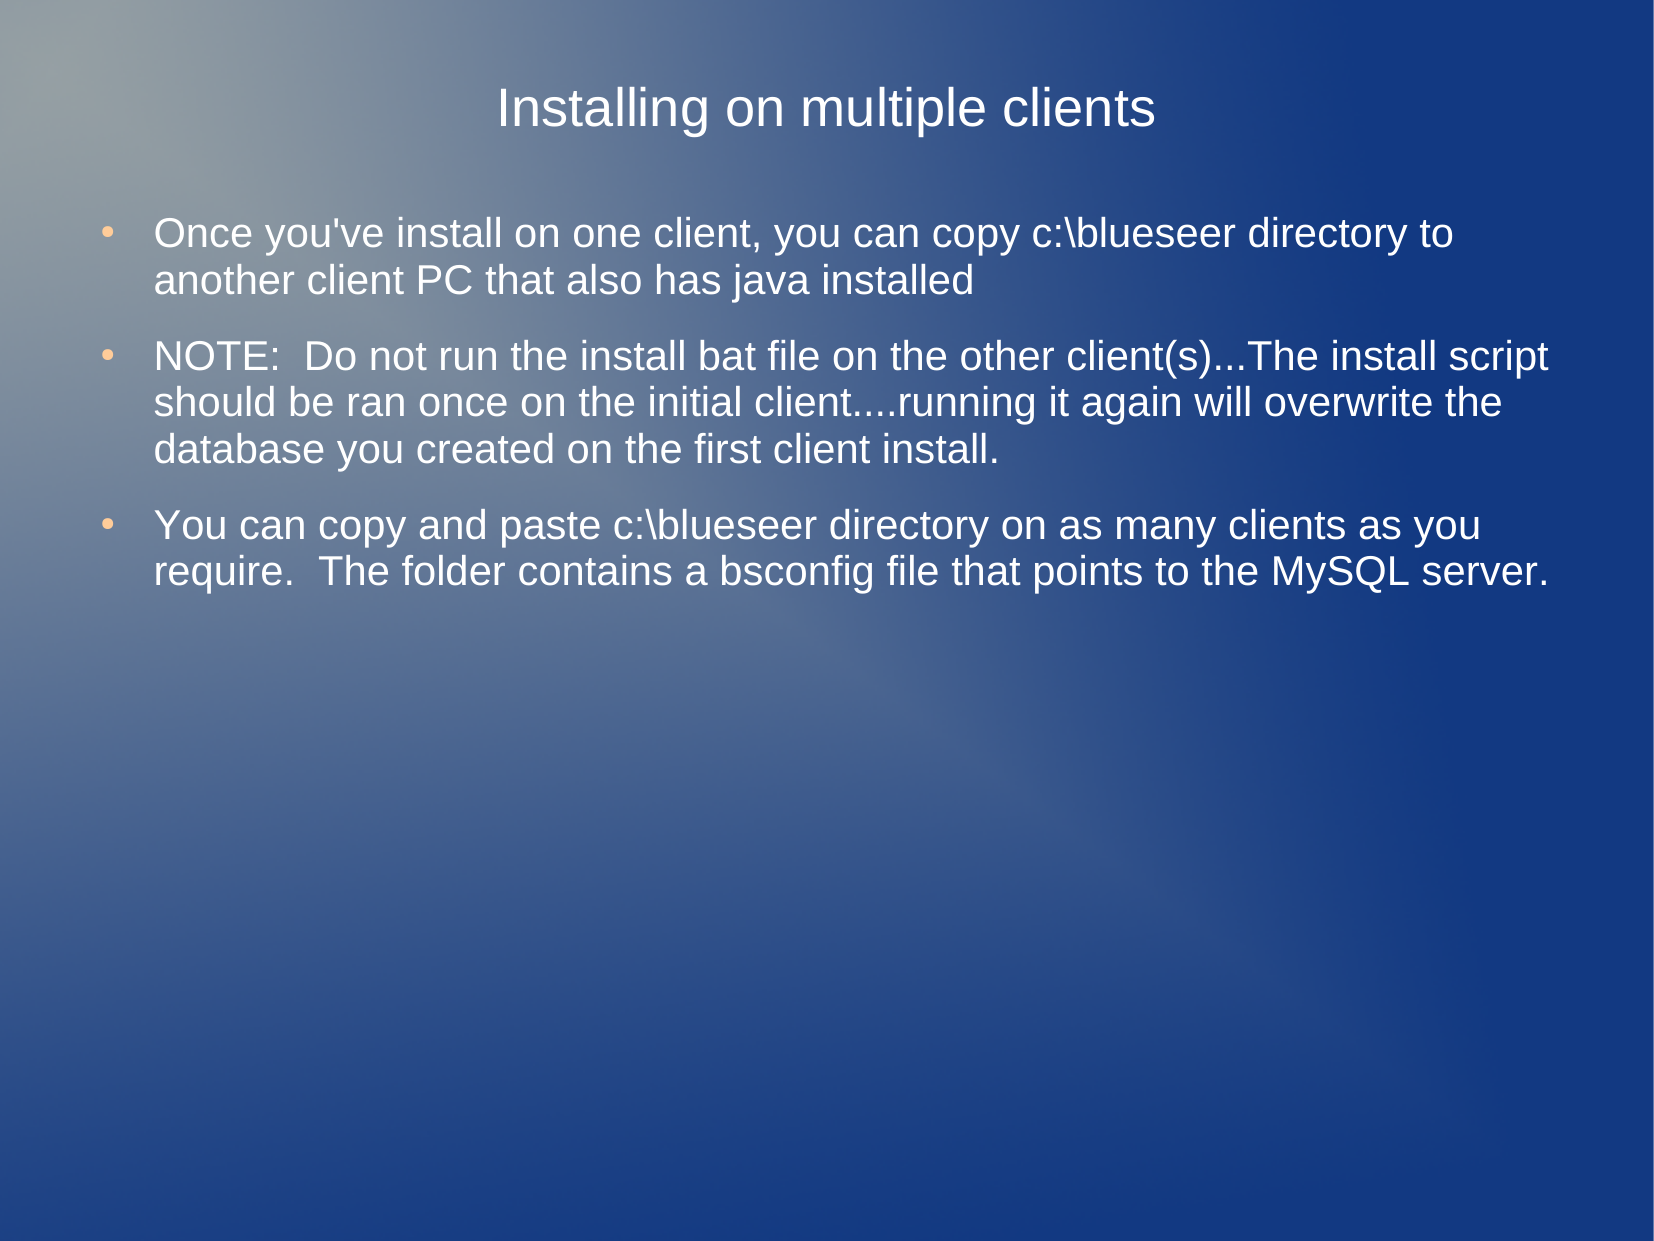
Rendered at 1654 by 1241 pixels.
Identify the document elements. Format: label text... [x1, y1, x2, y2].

title Installing on multiple clients [82, 49, 1571, 166]
list Once you've install on one client, you can copy c:\blueseer directory to another client PC that also has java installed NOTE: Do not run the install bat file on the other client(s)...The install script should be ran once on the initial client....running it again will overwrite the database you created on the first client install. You can copy and paste c:\blueseer directory on as many clients as you require. The folder contains a bsconfig file that points to the MySQL server. [82, 210, 1571, 1109]
picture [0, 0, 1654, 1241]
